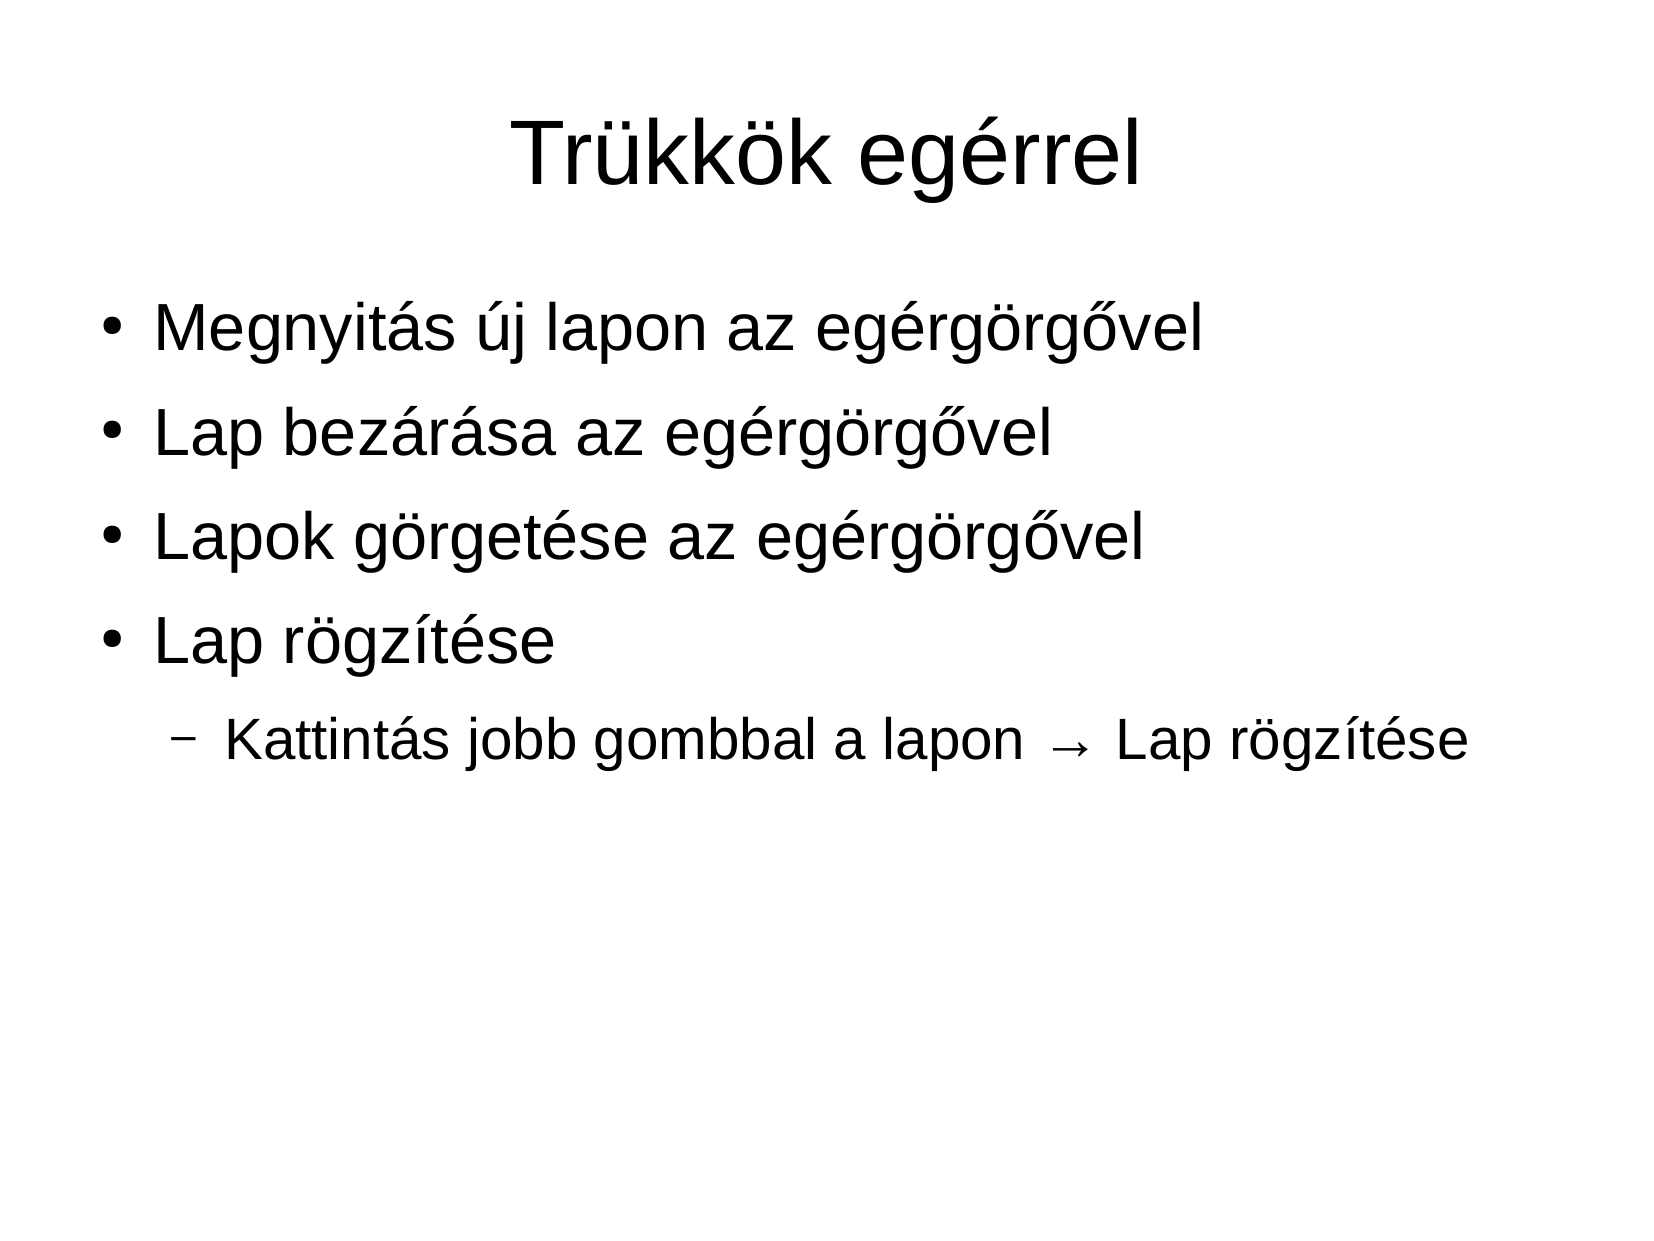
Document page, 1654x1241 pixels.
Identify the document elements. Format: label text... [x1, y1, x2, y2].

list Megnyitás új lapon az egérgörgővel Lap bezárása az egérgörgővel Lapok görgetése az egérgörgővel Lap rögzítése Kattintás jobb gombbal a lapon → Lap rögzítése [82, 290, 1538, 1010]
title Trükkök egérrel [82, 49, 1571, 257]
